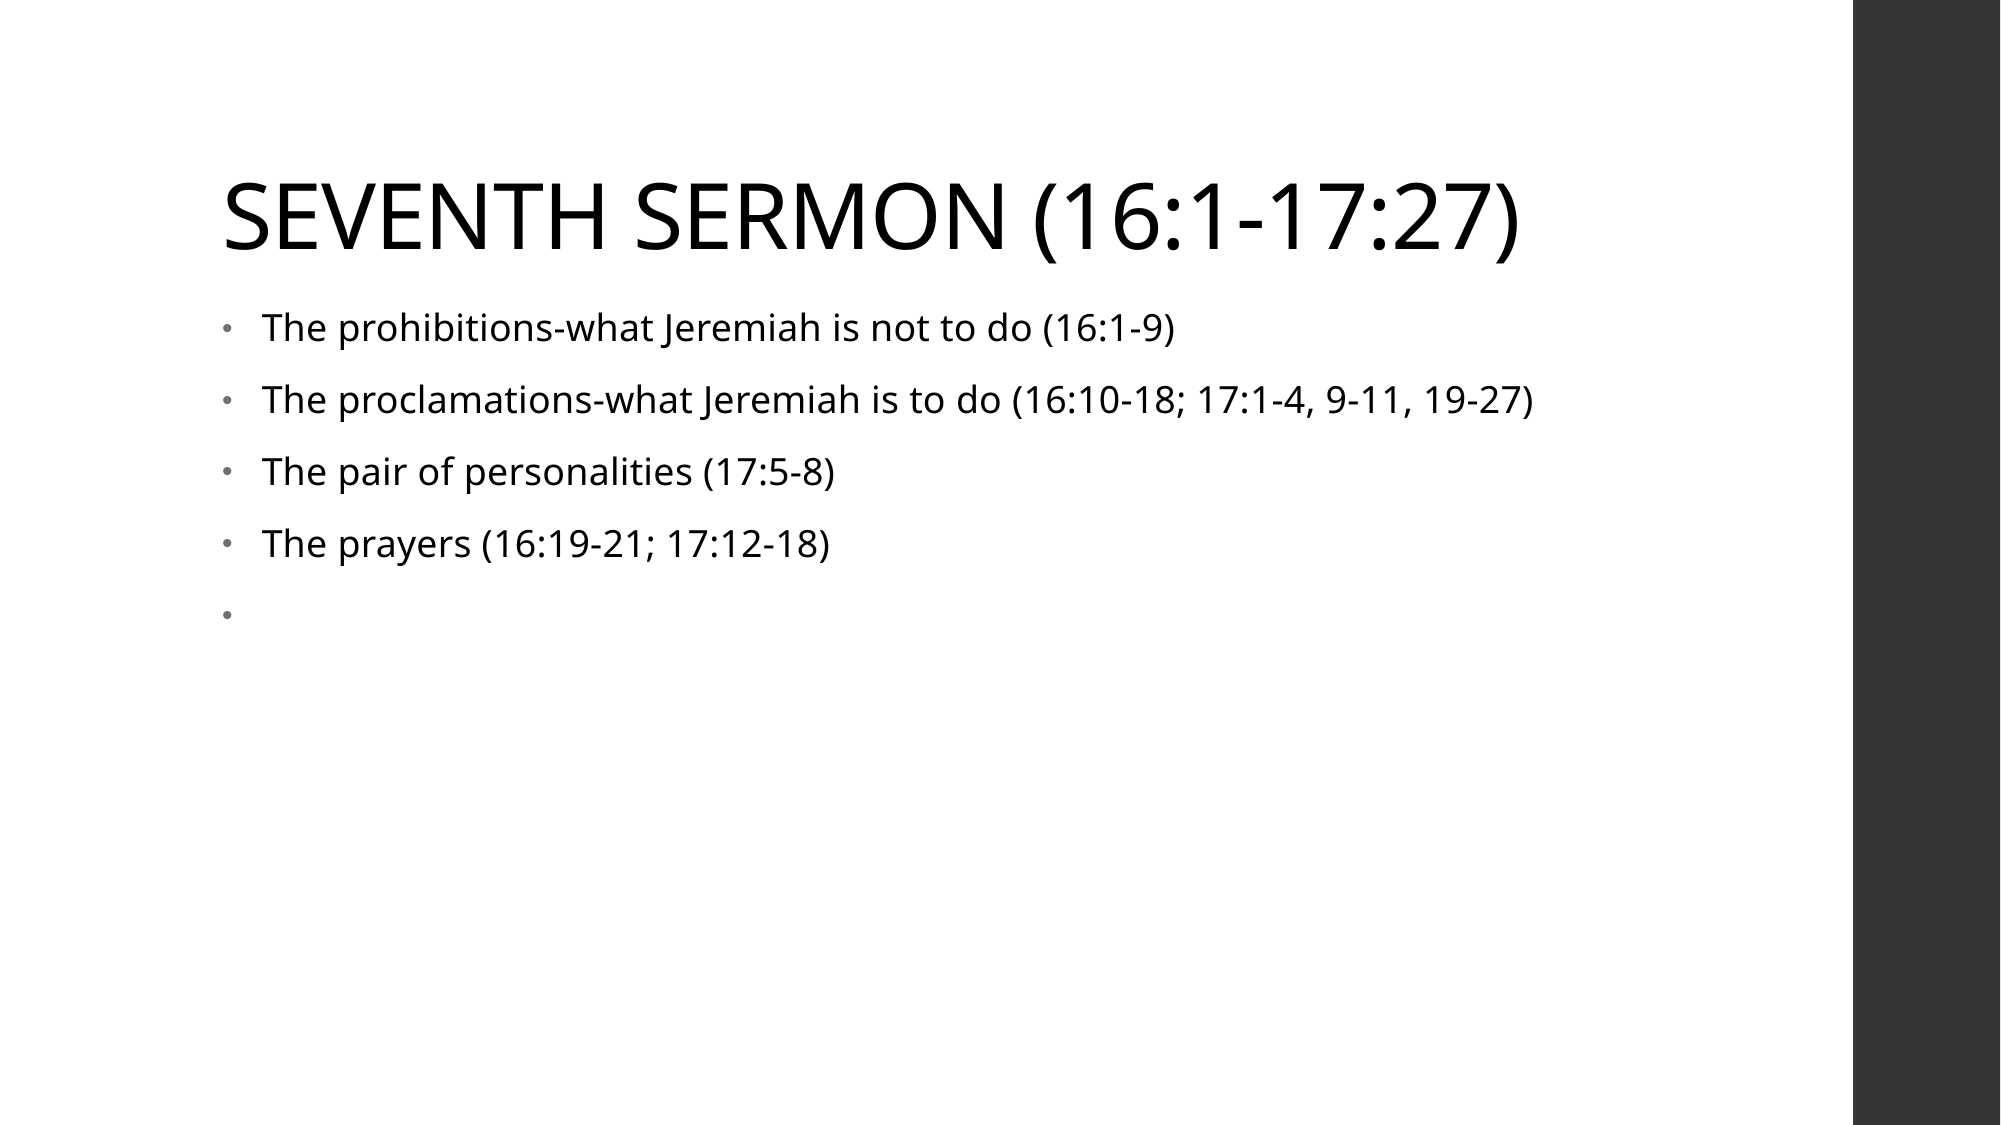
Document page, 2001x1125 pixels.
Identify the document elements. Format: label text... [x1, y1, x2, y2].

list The prohibitions-what Jeremiah is not to do (16:1-9) The proclamations-what Jeremiah is to do (16:10-18; 17:1-4, 9-11, 19-27) The pair of personalities (17:5-8) The prayers (16:19-21; 17:12-18) [206, 299, 1617, 1014]
title SEVENTH SERMON (16:1-17:27) [206, 60, 1797, 278]
